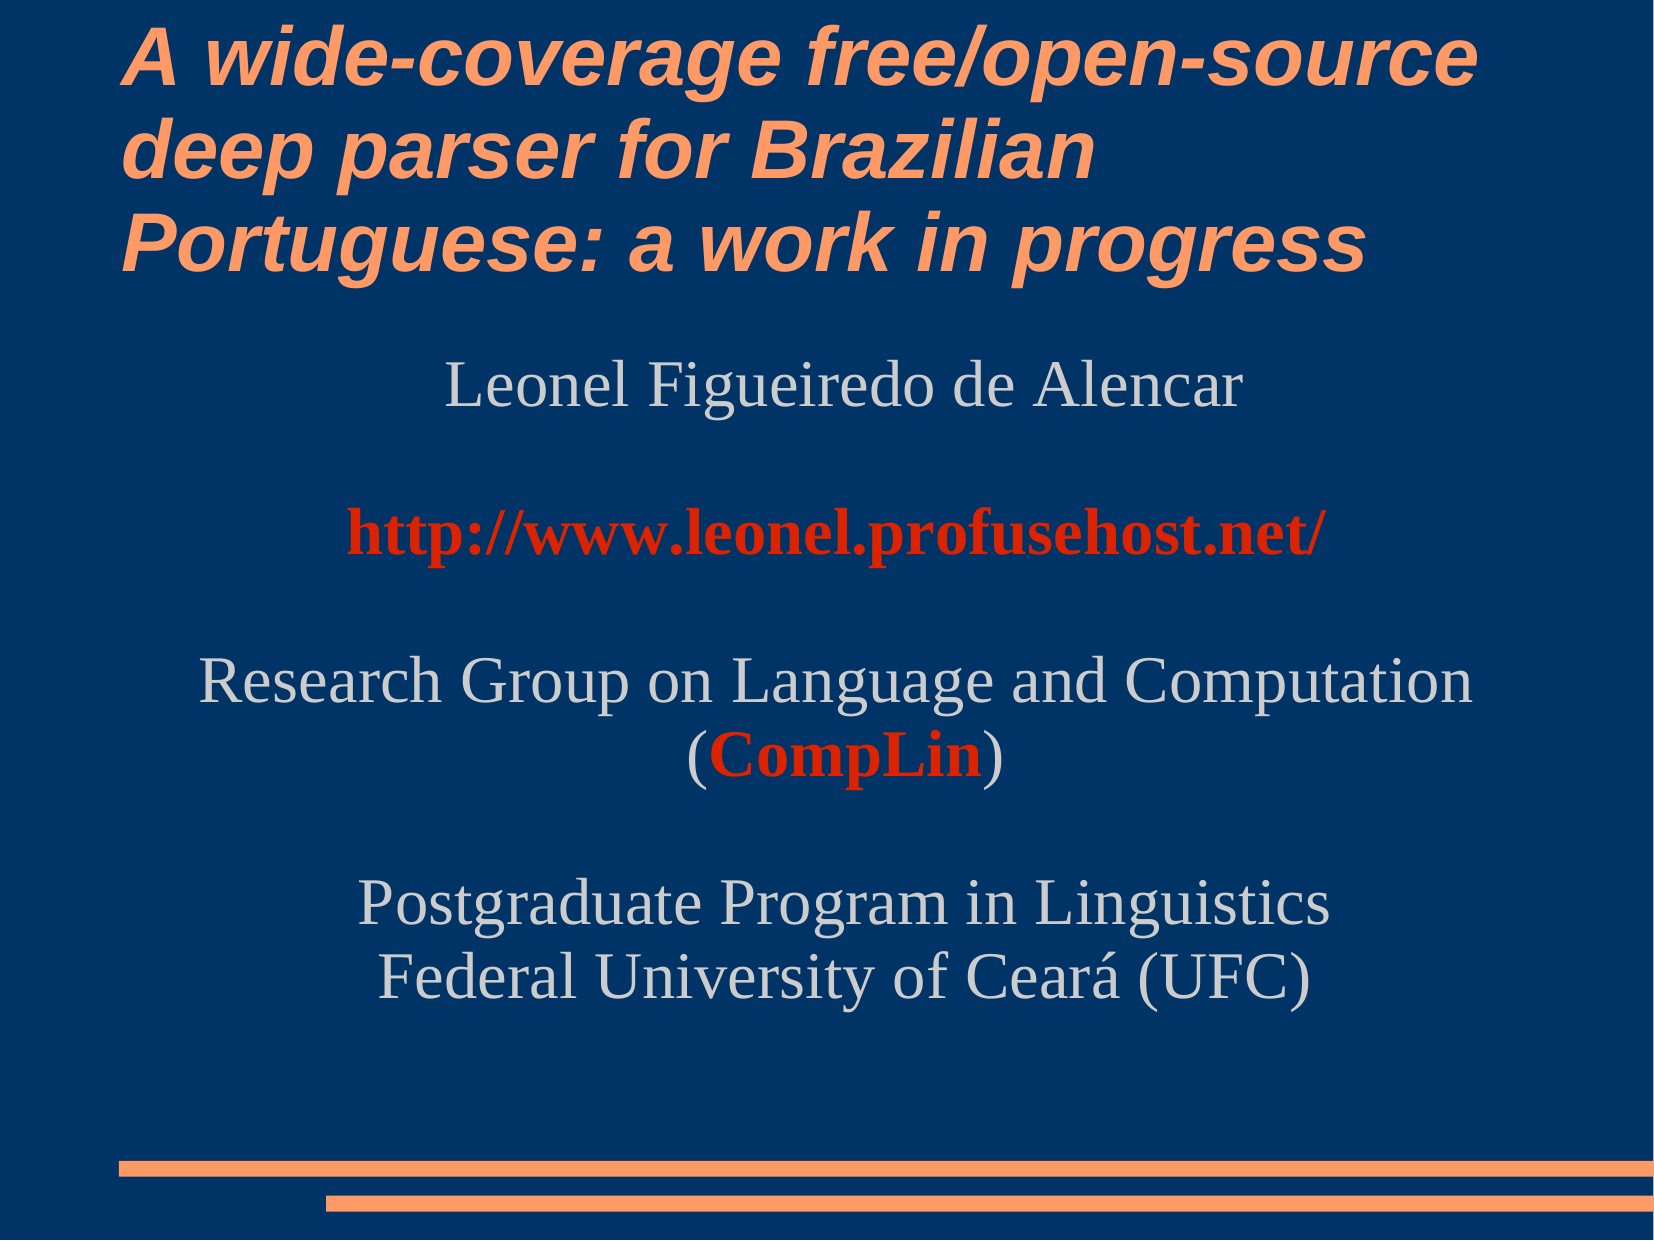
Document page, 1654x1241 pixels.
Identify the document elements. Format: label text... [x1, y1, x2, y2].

subtitle Leonel Figueiredo de Alencar http://www.leonel.profusehost.net/ Research Group on Language and Computation (CompLin) Postgraduate Program in Linguistics Federal University of Ceará (UFC) [125, 312, 1565, 1123]
title A wide-coverage free/open-source deep parser for Brazilian Portuguese: a work in progress [121, 9, 1534, 290]
